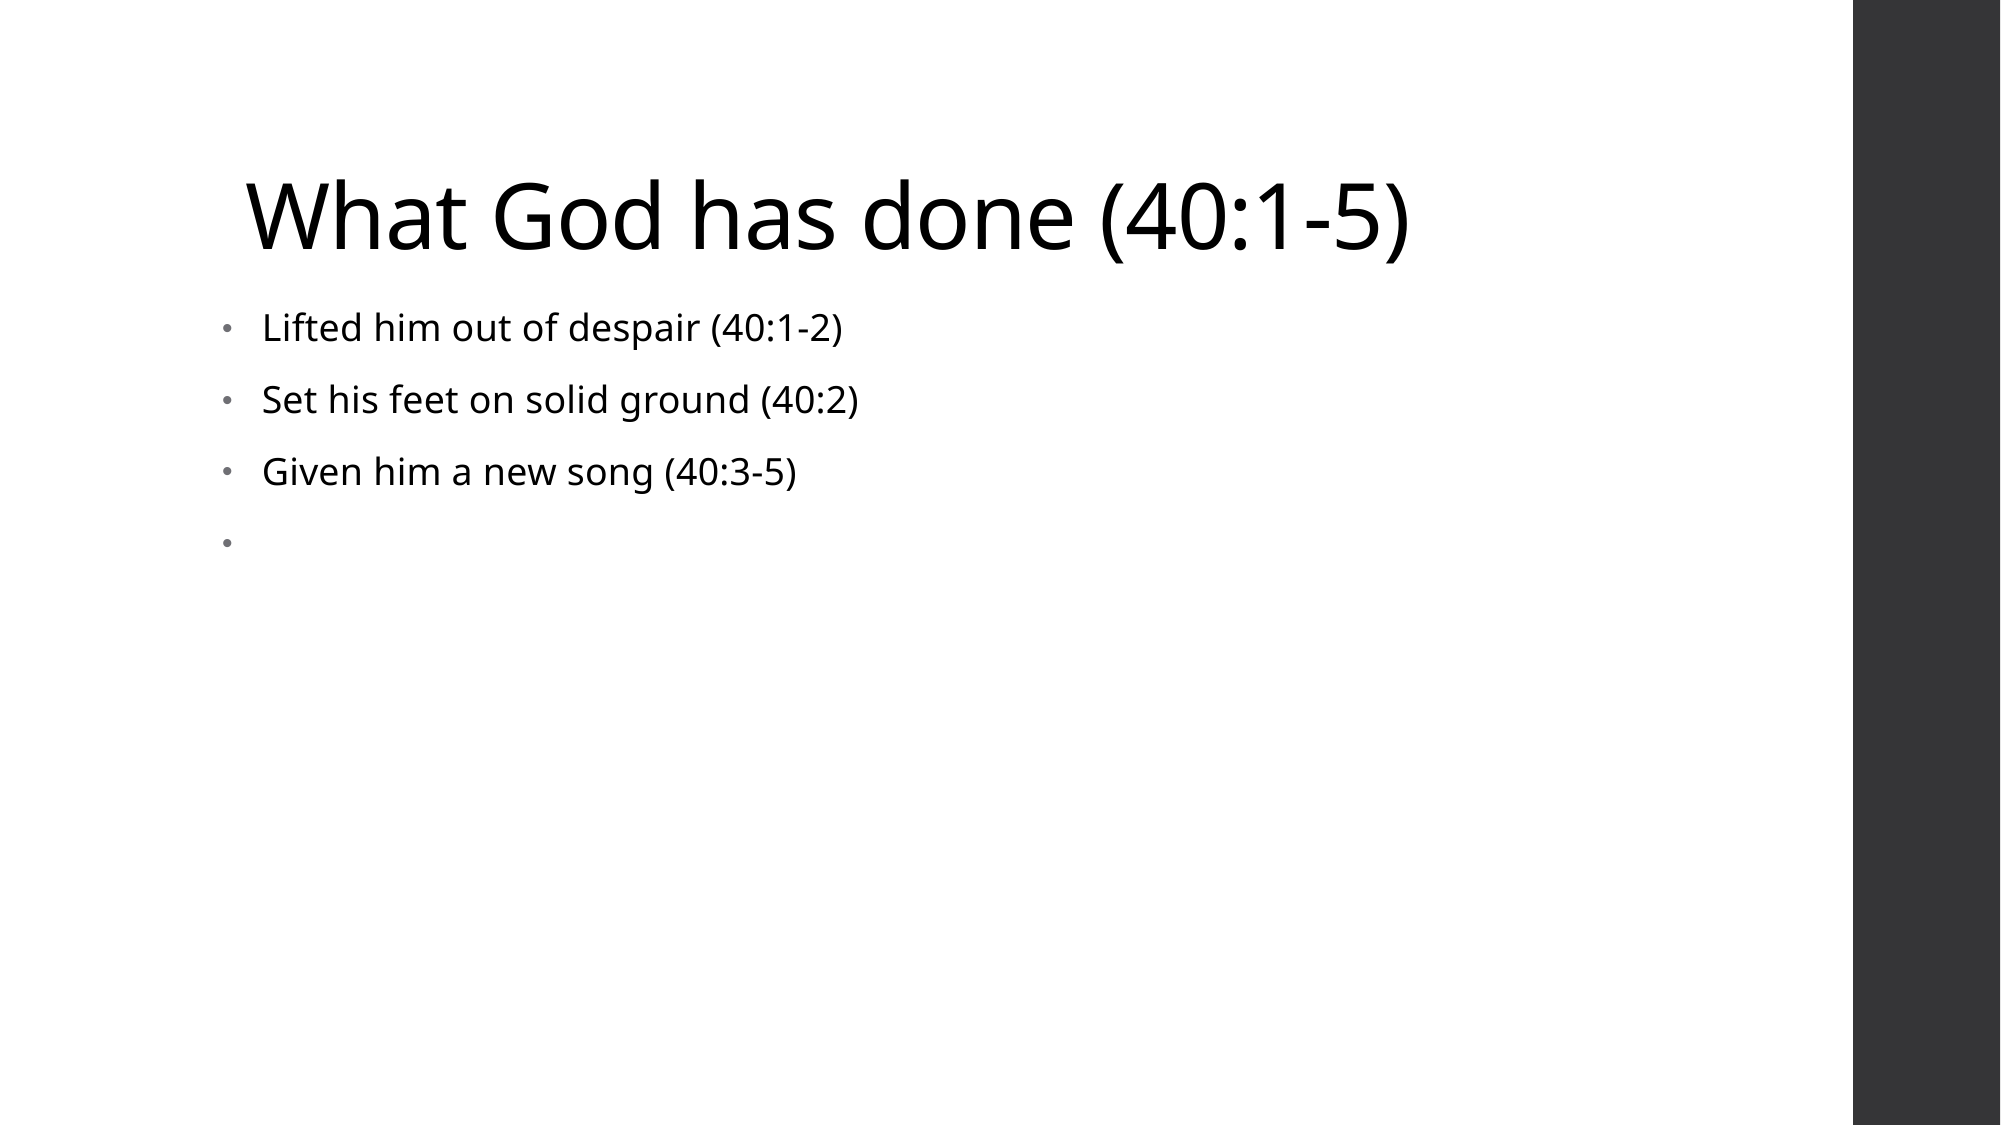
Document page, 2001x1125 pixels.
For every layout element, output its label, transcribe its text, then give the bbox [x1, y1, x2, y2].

list Lifted him out of despair (40:1-2) Set his feet on solid ground (40:2) Given him a new song (40:3-5) [206, 299, 1617, 1014]
title What God has done (40:1-5) [206, 60, 1797, 278]
